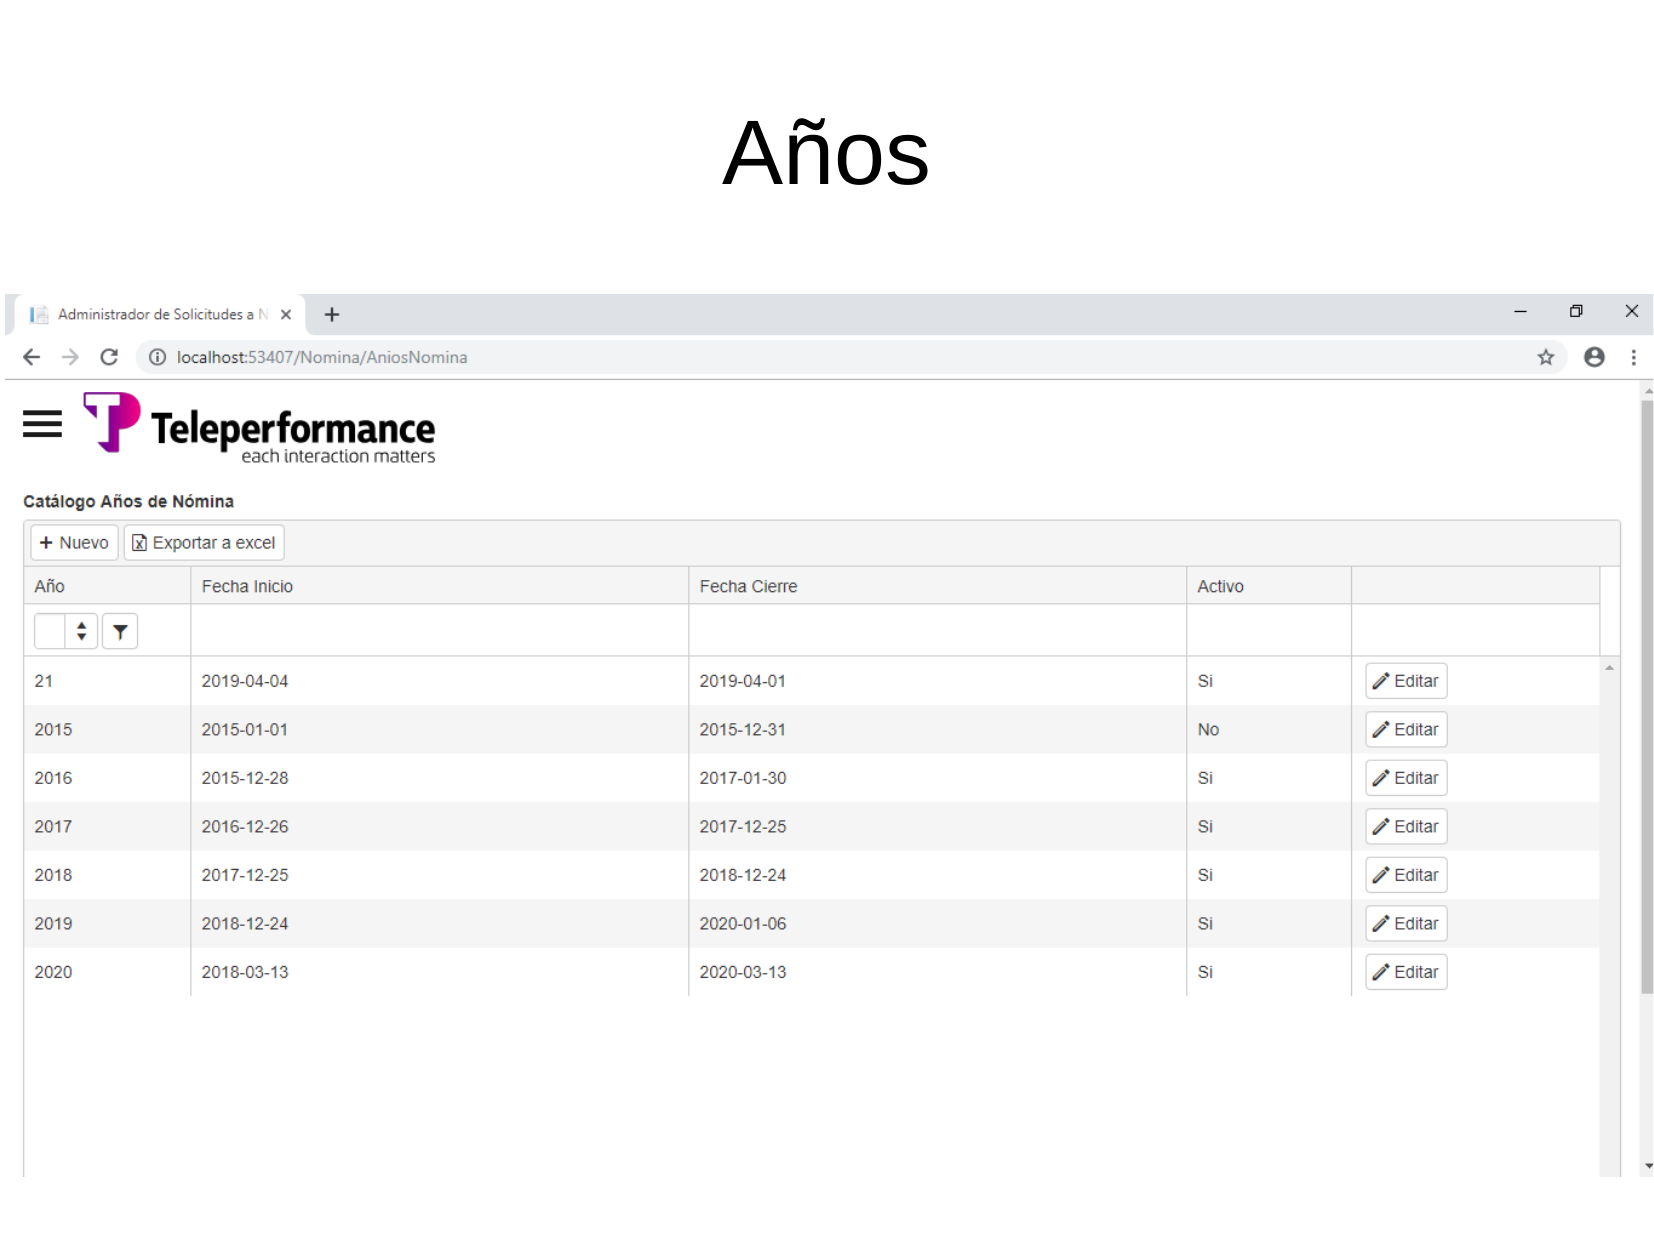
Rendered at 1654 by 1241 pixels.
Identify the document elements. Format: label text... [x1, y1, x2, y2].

picture [5, 294, 1654, 1177]
title Años [82, 49, 1571, 257]
